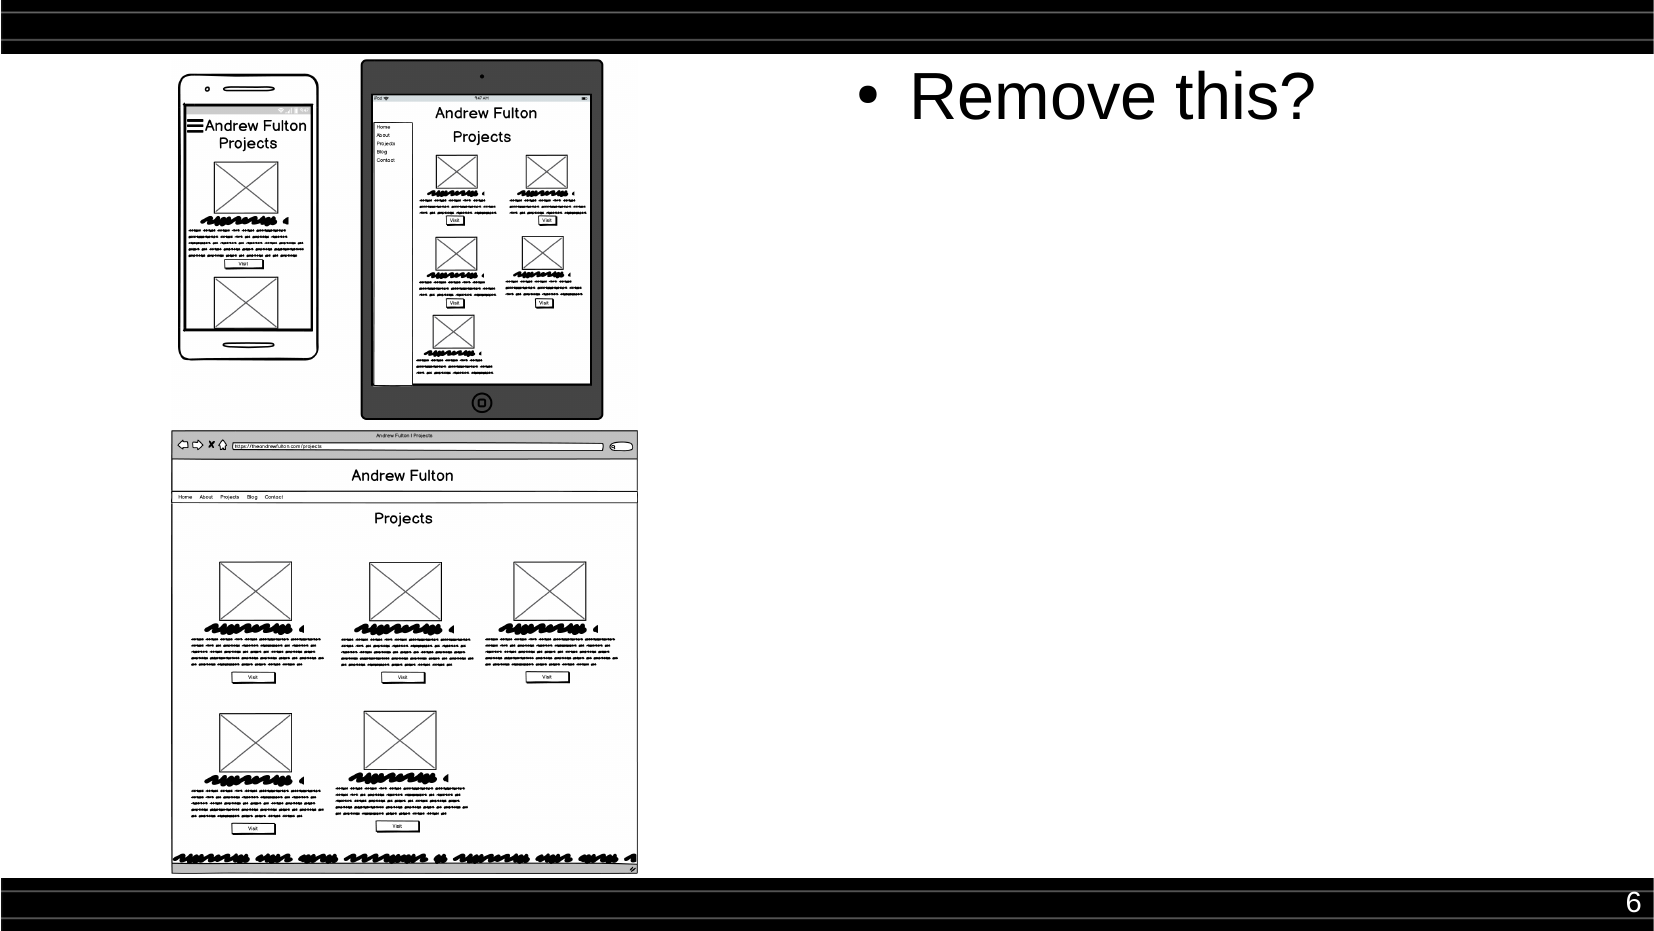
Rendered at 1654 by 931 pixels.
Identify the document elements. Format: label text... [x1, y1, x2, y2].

list Remove this? [838, 59, 1654, 875]
picture [1, 0, 1654, 54]
picture [1, 878, 1654, 931]
picture [171, 58, 638, 875]
